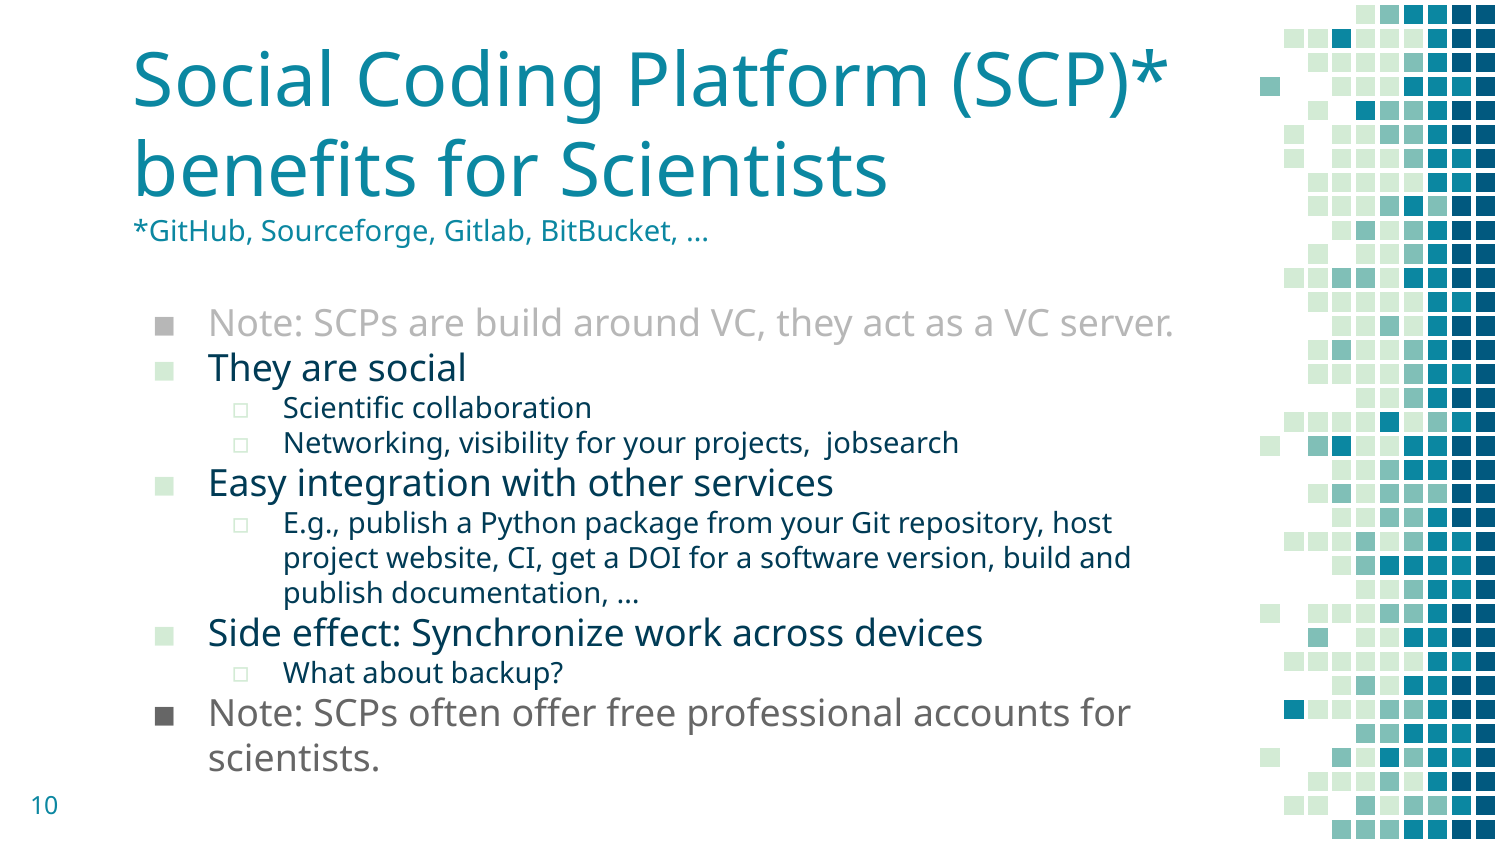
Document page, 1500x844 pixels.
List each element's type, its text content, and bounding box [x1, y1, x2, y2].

slide_number <number> [15, 774, 105, 839]
list Note: SCPs are build around VC, they act as a VC server. They are social Scientific collaboration Networking, visibility for your projects, jobsearch Easy integration with other services E.g., publish a Python package from your Git repository, host project website, CI, get a DOI for a software version, build and publish documentation, … Side effect: Synchronize work across devices What about backup? Note: SCPs often offer free professional accounts for scientists. [117, 284, 1227, 830]
title Social Coding Platform (SCP)* benefits for Scientists *GitHub, Sourceforge, Gitlab, BitBucket, … [117, 121, 1227, 262]
